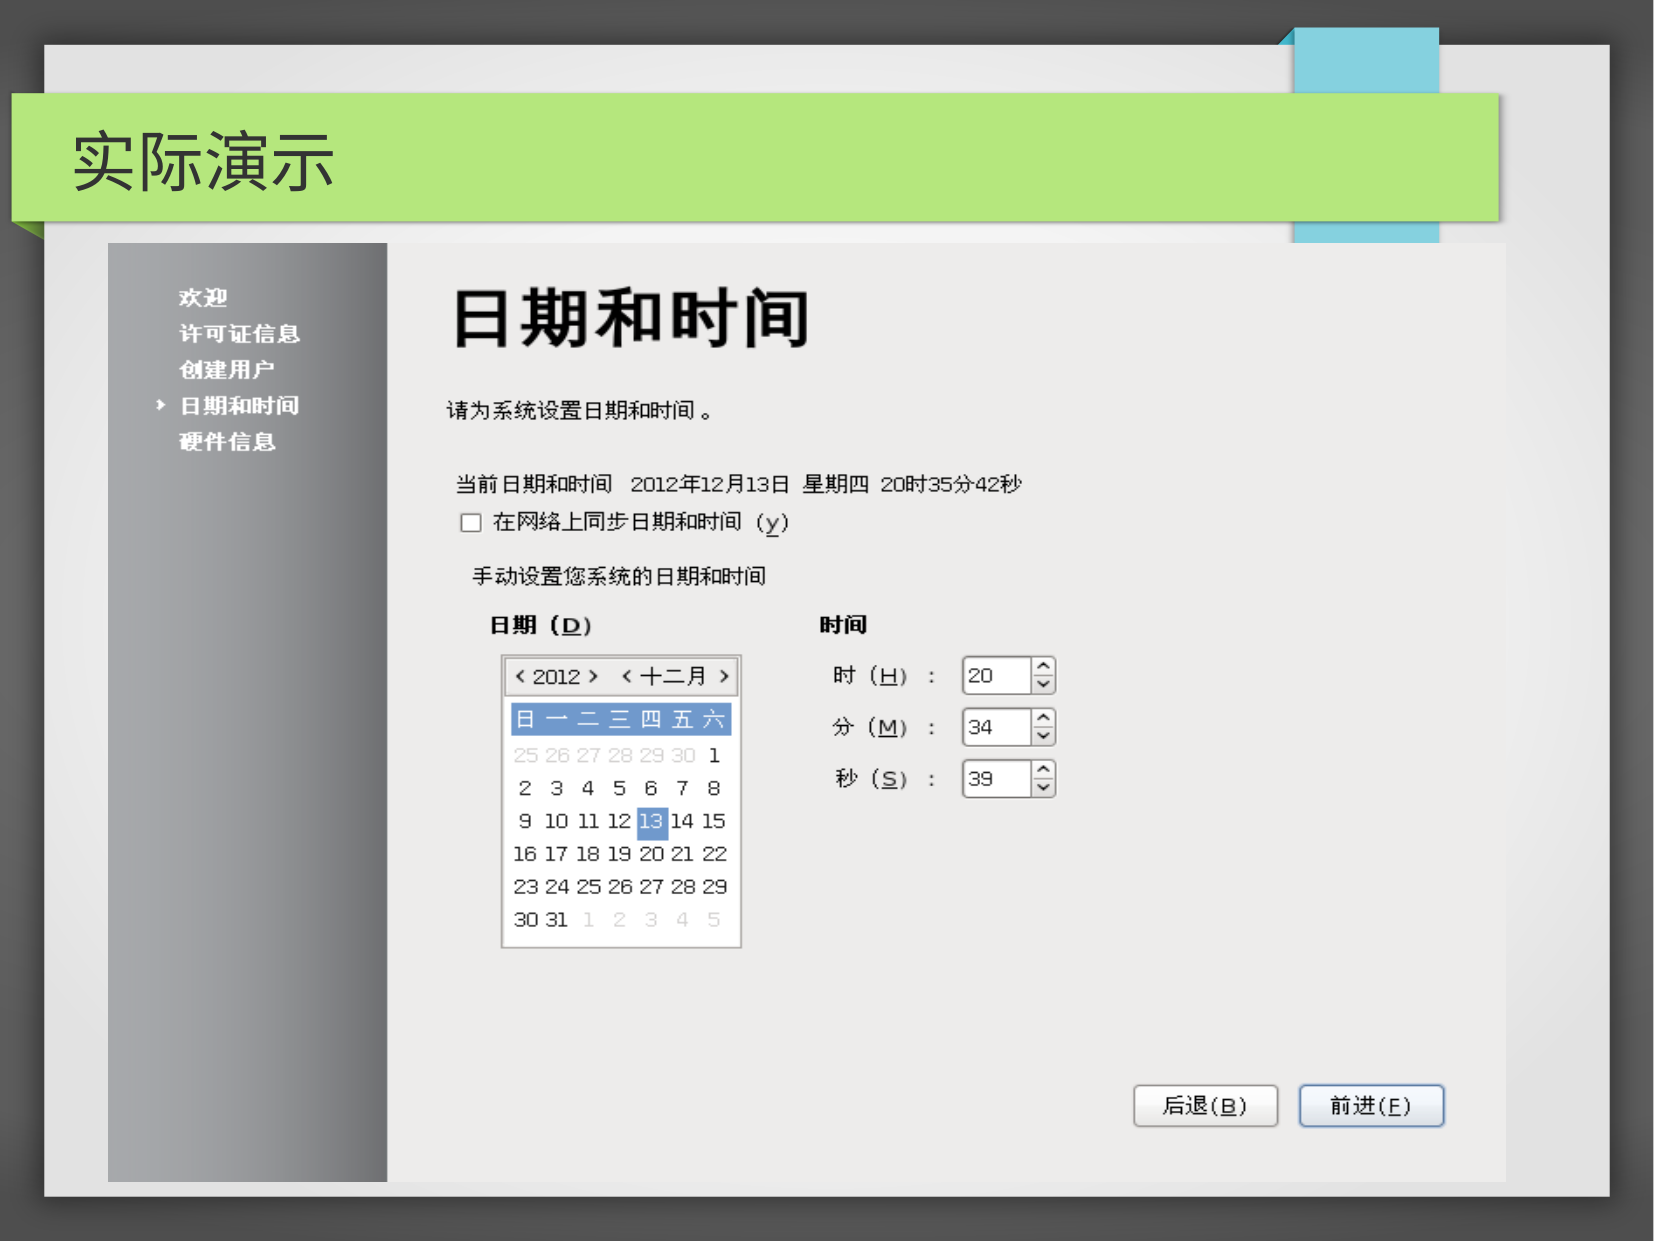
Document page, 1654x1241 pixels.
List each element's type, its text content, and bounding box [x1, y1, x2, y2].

picture [0, 0, 1654, 1241]
title 实际演示 [82, 49, 1571, 257]
